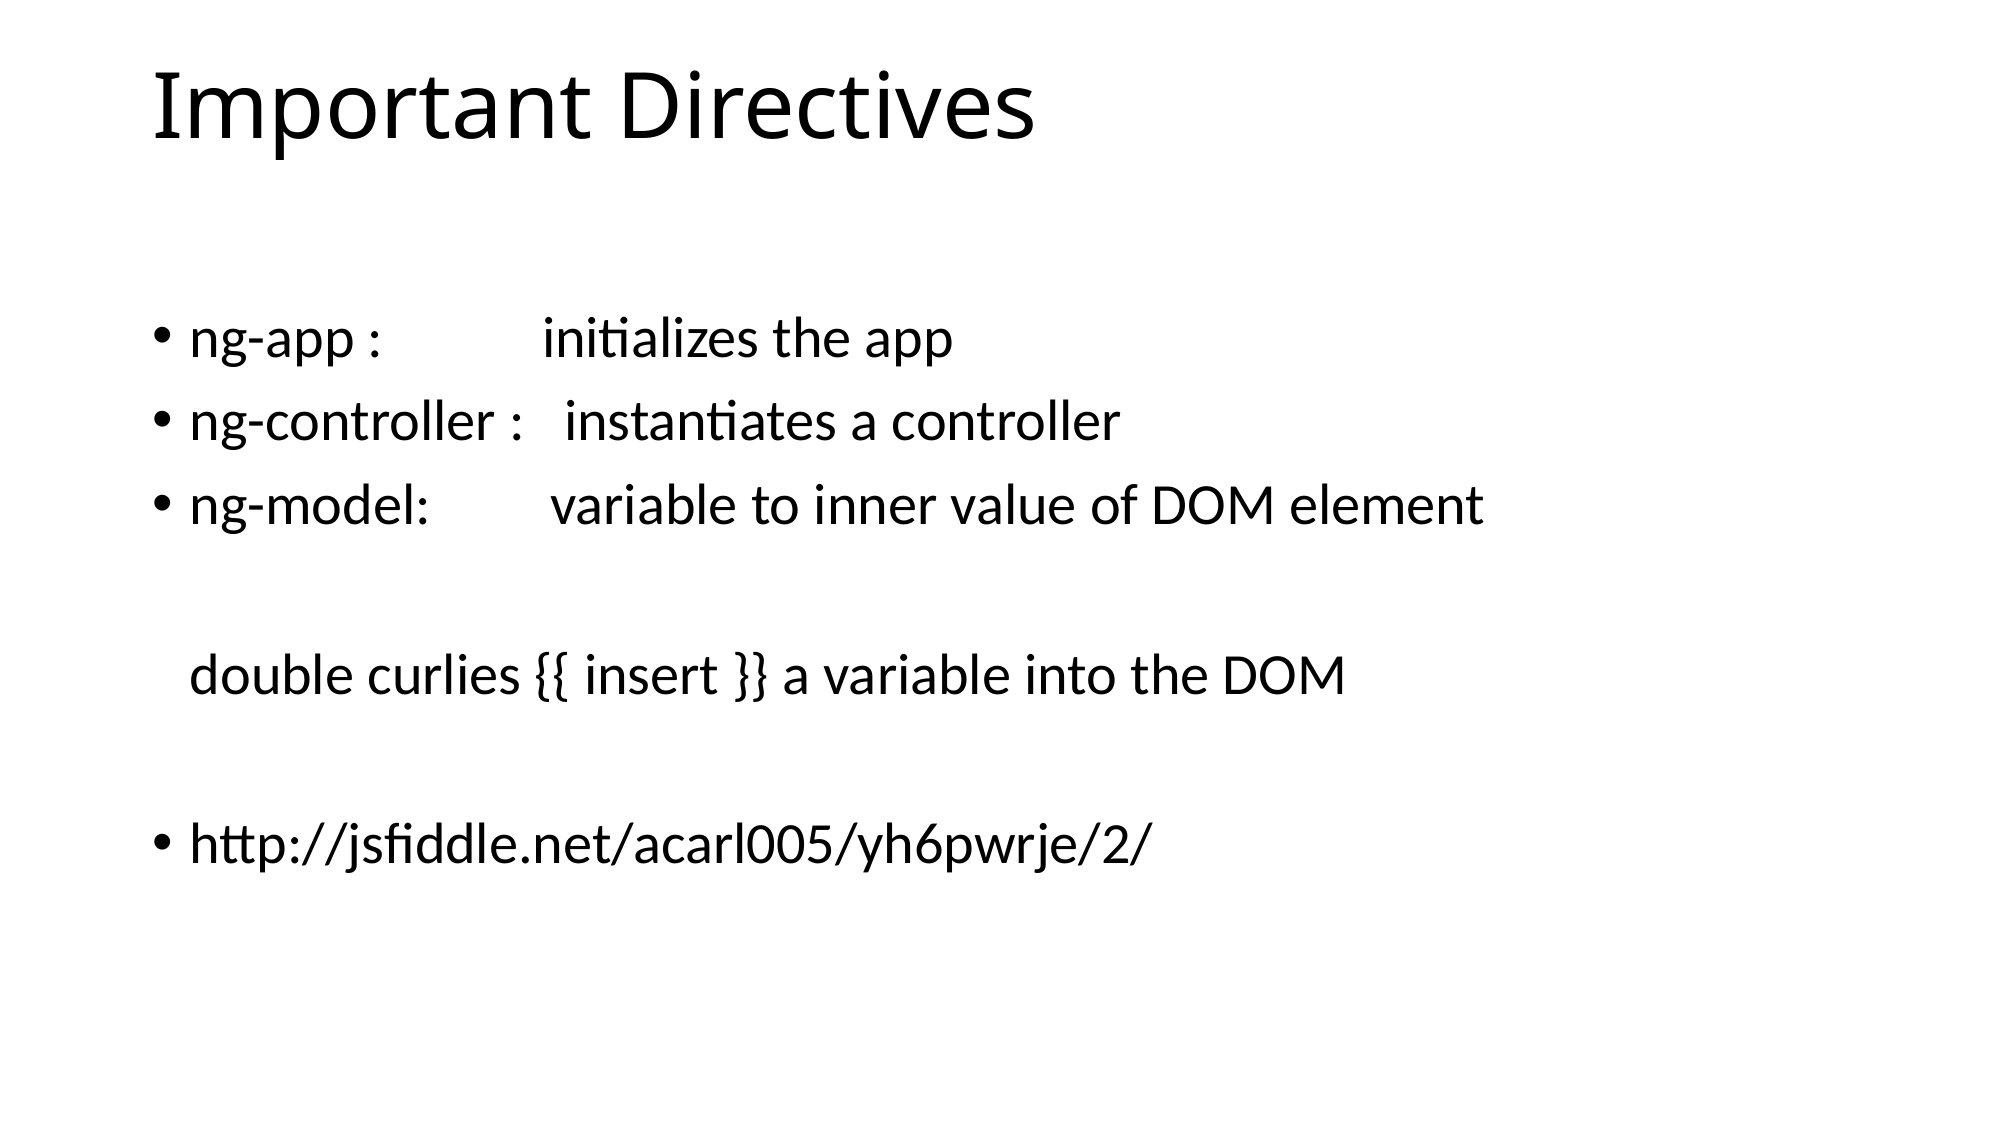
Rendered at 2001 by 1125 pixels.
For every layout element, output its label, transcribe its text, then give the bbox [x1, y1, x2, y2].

title Important Directives [137, 0, 1863, 218]
list ng-app : initializes the app ng-controller : instantiates a controller ng-model: variable to inner value of DOM element double curlies {{ insert }} a variable into the DOM http://jsfiddle.net/acarl005/yh6pwrje/2/ [137, 299, 1863, 1014]
